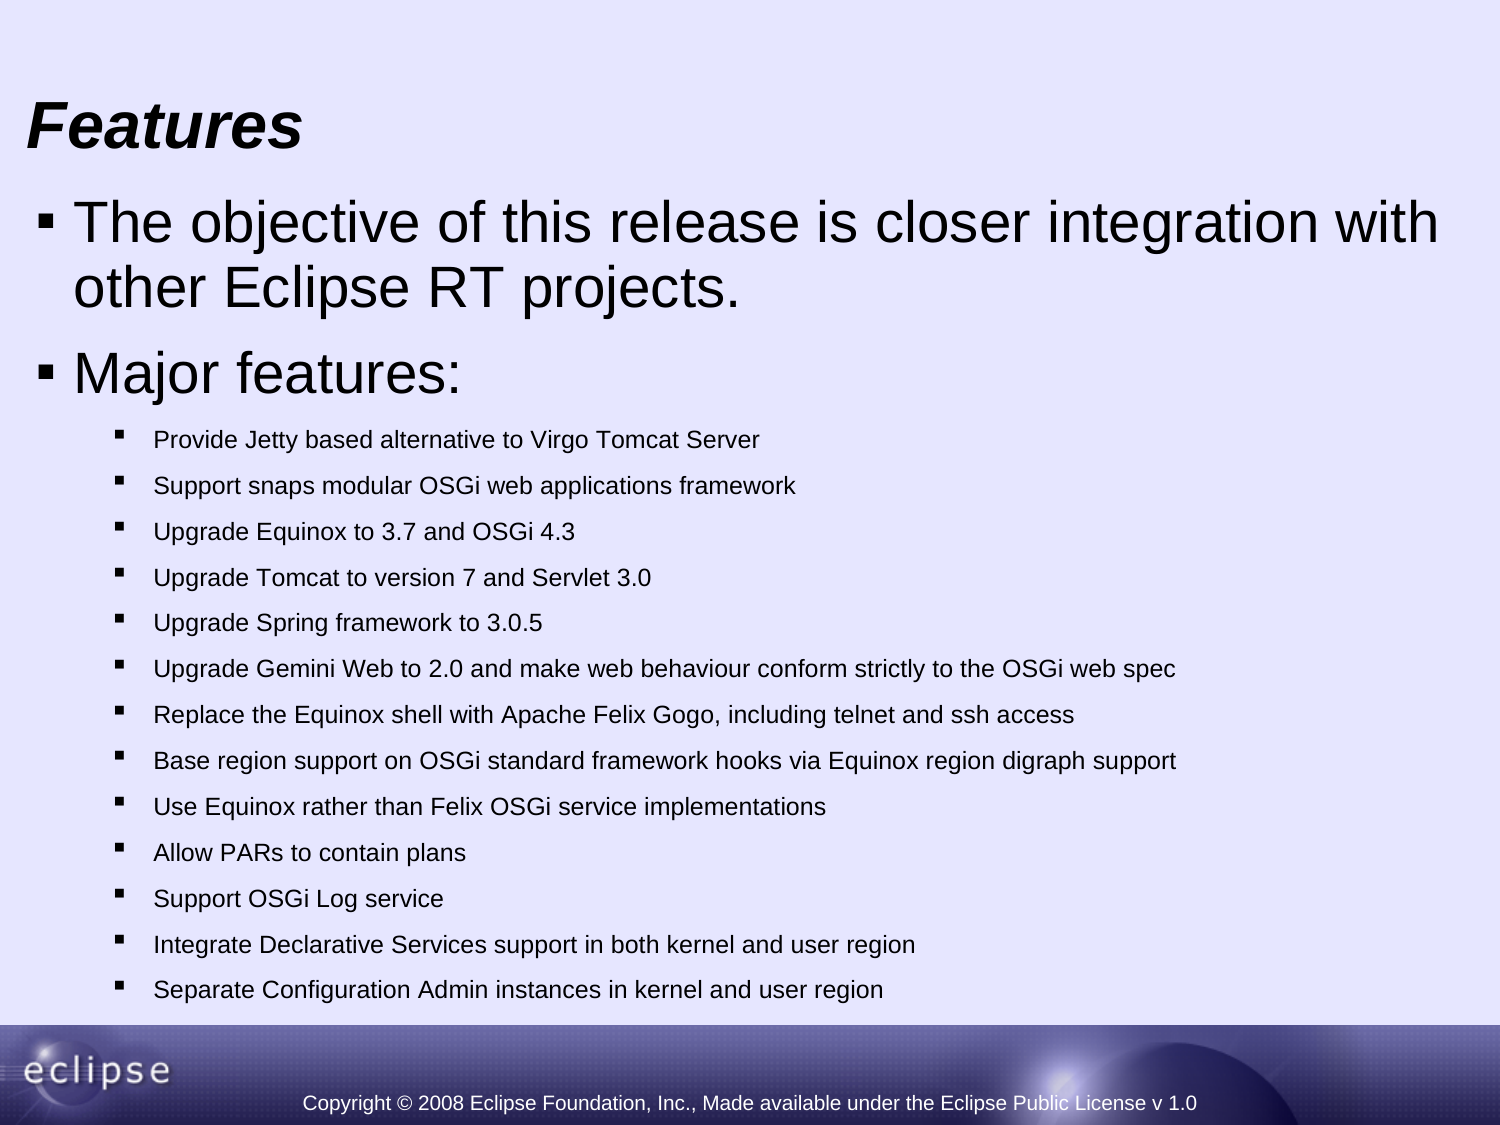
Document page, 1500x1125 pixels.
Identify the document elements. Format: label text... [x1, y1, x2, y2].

list The objective of this release is closer integration with other Eclipse RT projects. Major features: Provide Jetty based alternative to Virgo Tomcat Server Support snaps modular OSGi web applications framework Upgrade Equinox to 3.7 and OSGi 4.3 Upgrade Tomcat to version 7 and Servlet 3.0 Upgrade Spring framework to 3.0.5 Upgrade Gemini Web to 2.0 and make web behaviour conform strictly to the OSGi web spec Replace the Equinox shell with Apache Felix Gogo, including telnet and ssh access Base region support on OSGi standard framework hooks via Equinox region digraph support Use Equinox rather than Felix OSGi service implementations Allow PARs to contain plans Support OSGi Log service Integrate Declarative Services support in both kernel and user region Separate Configuration Admin instances in kernel and user region [36, 189, 1462, 1023]
title Features [26, 84, 1474, 172]
picture [0, 1025, 1500, 1125]
